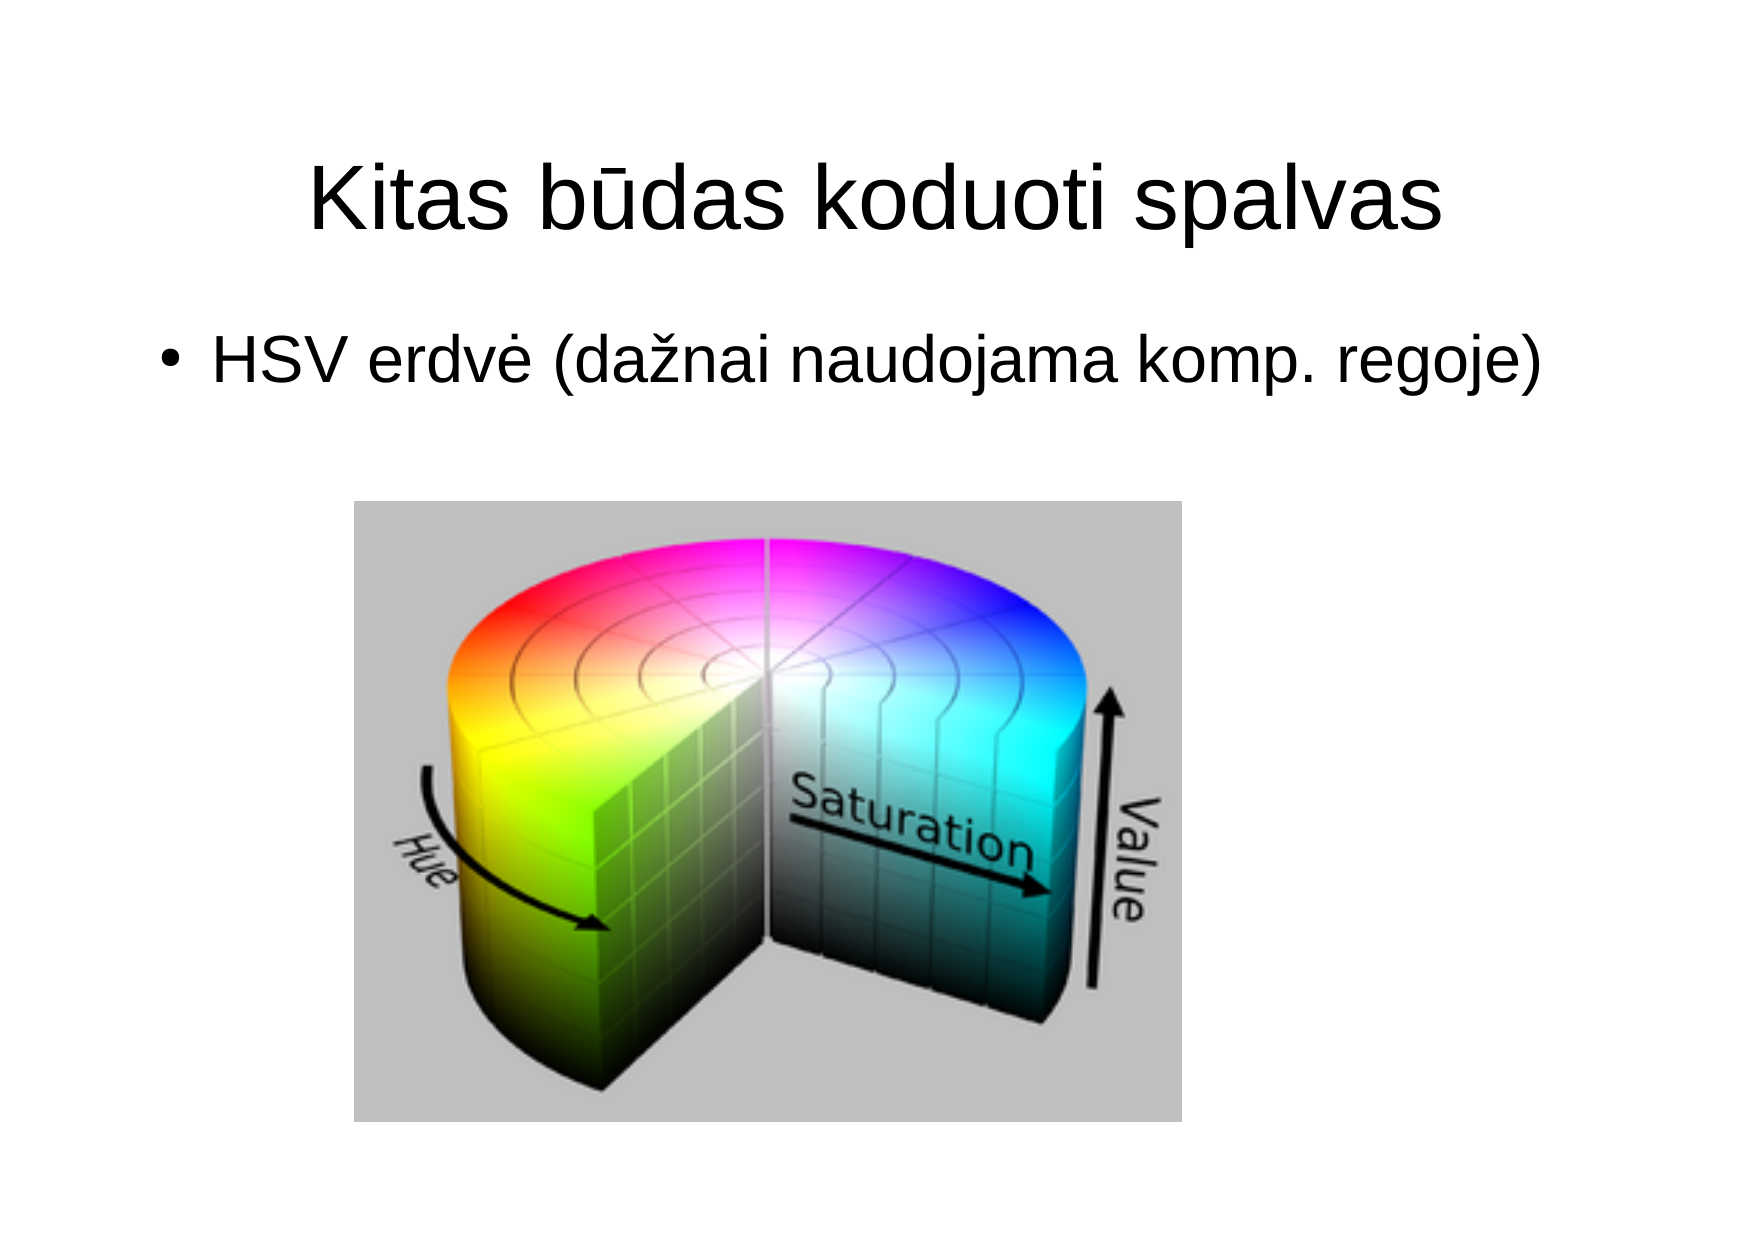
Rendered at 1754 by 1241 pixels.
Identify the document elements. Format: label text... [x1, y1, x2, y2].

title Kitas būdas koduoti spalvas [140, 103, 1614, 292]
list HSV erdvė (dažnai naudojama komp. regoje) [140, 321, 1614, 414]
picture [354, 501, 1182, 1123]
